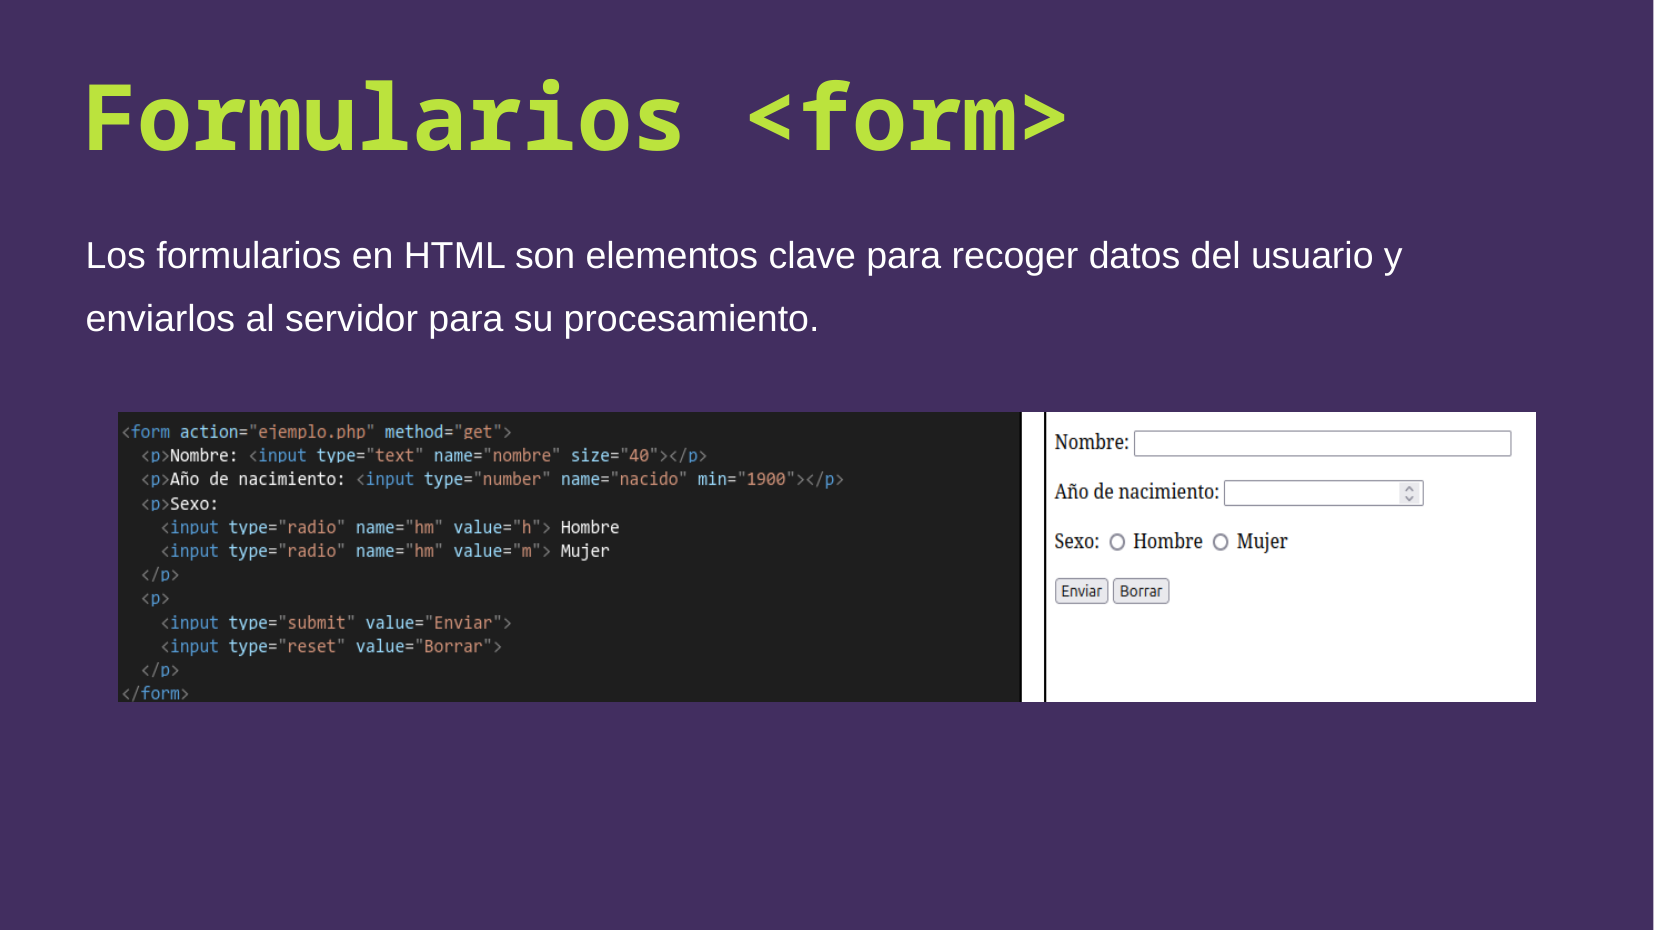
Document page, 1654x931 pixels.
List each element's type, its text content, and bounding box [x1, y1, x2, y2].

text_box Los formularios en HTML son elementos clave para recoger datos del usuario y enviarlos al servidor para su procesamiento. [85, 214, 1515, 841]
title Formularios <form> [82, 37, 1571, 193]
picture [118, 412, 1536, 702]
